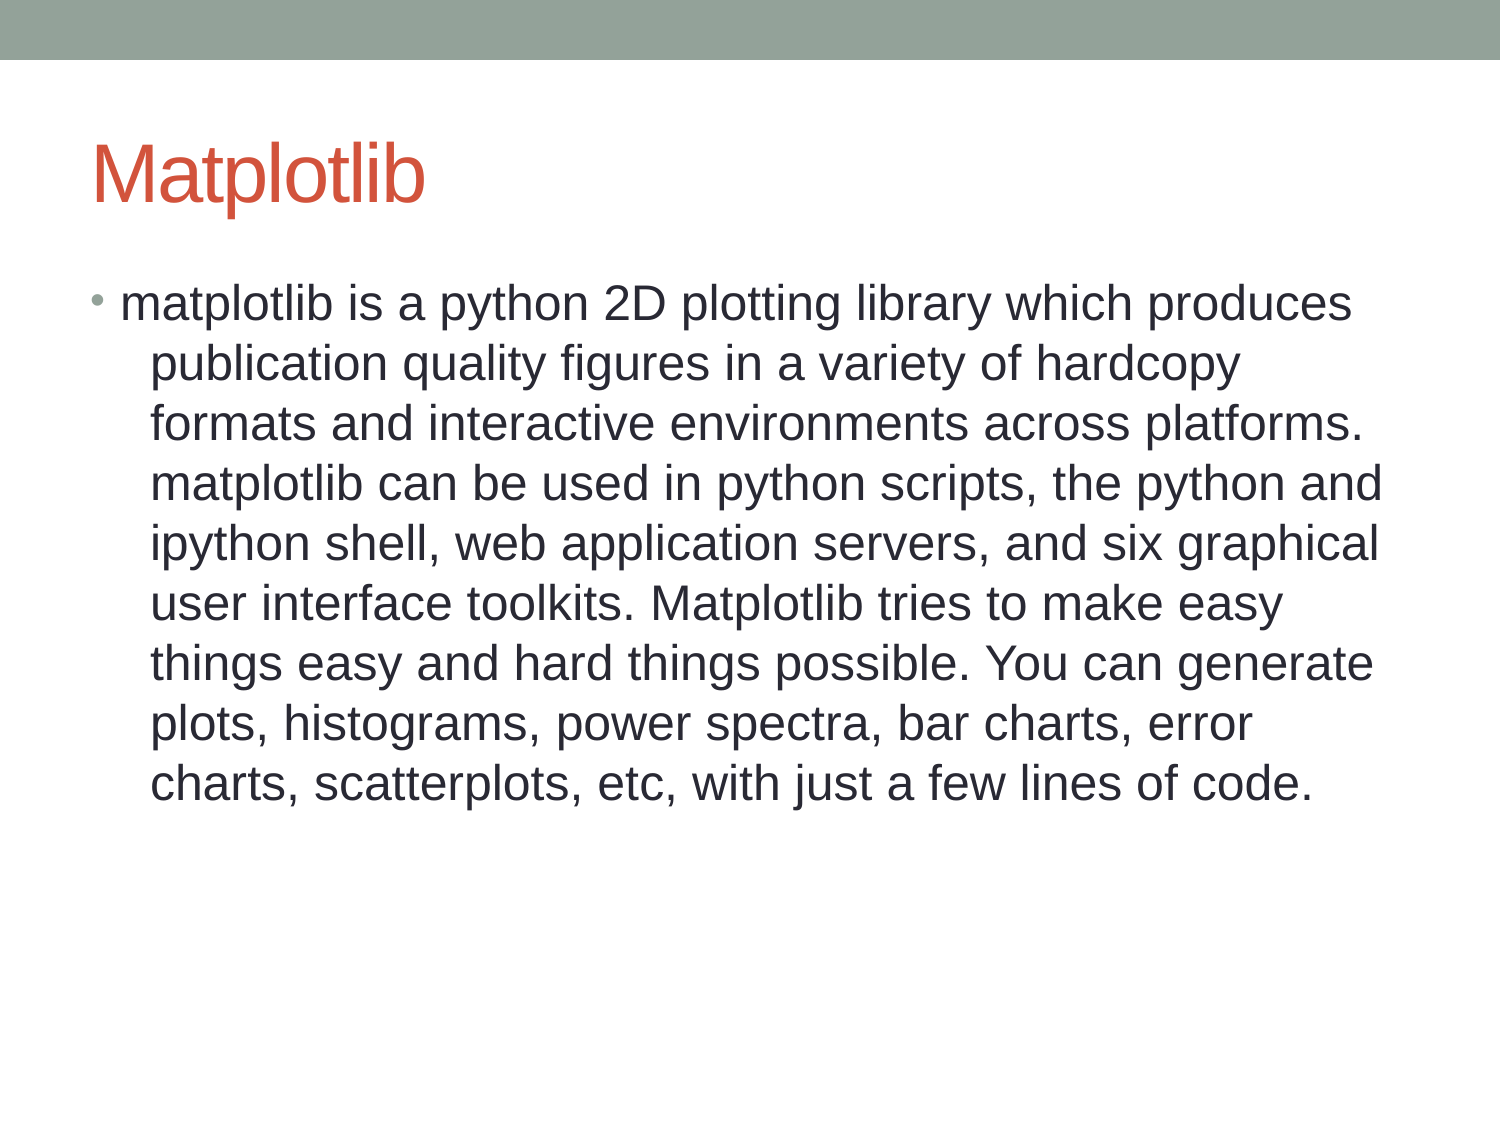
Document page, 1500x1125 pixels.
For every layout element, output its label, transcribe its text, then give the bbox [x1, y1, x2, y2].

list matplotlib is a python 2D plotting library which produces publication quality figures in a variety of hardcopy formats and interactive environments across platforms. matplotlib can be used in python scripts, the python and ipython shell, web application servers, and six graphical user interface toolkits. Matplotlib tries to make easy things easy and hard things possible. You can generate plots, histograms, power spectra, bar charts, error charts, scatterplots, etc, with just a few lines of code. [75, 262, 1426, 1063]
title Matplotlib [75, 87, 1426, 251]
